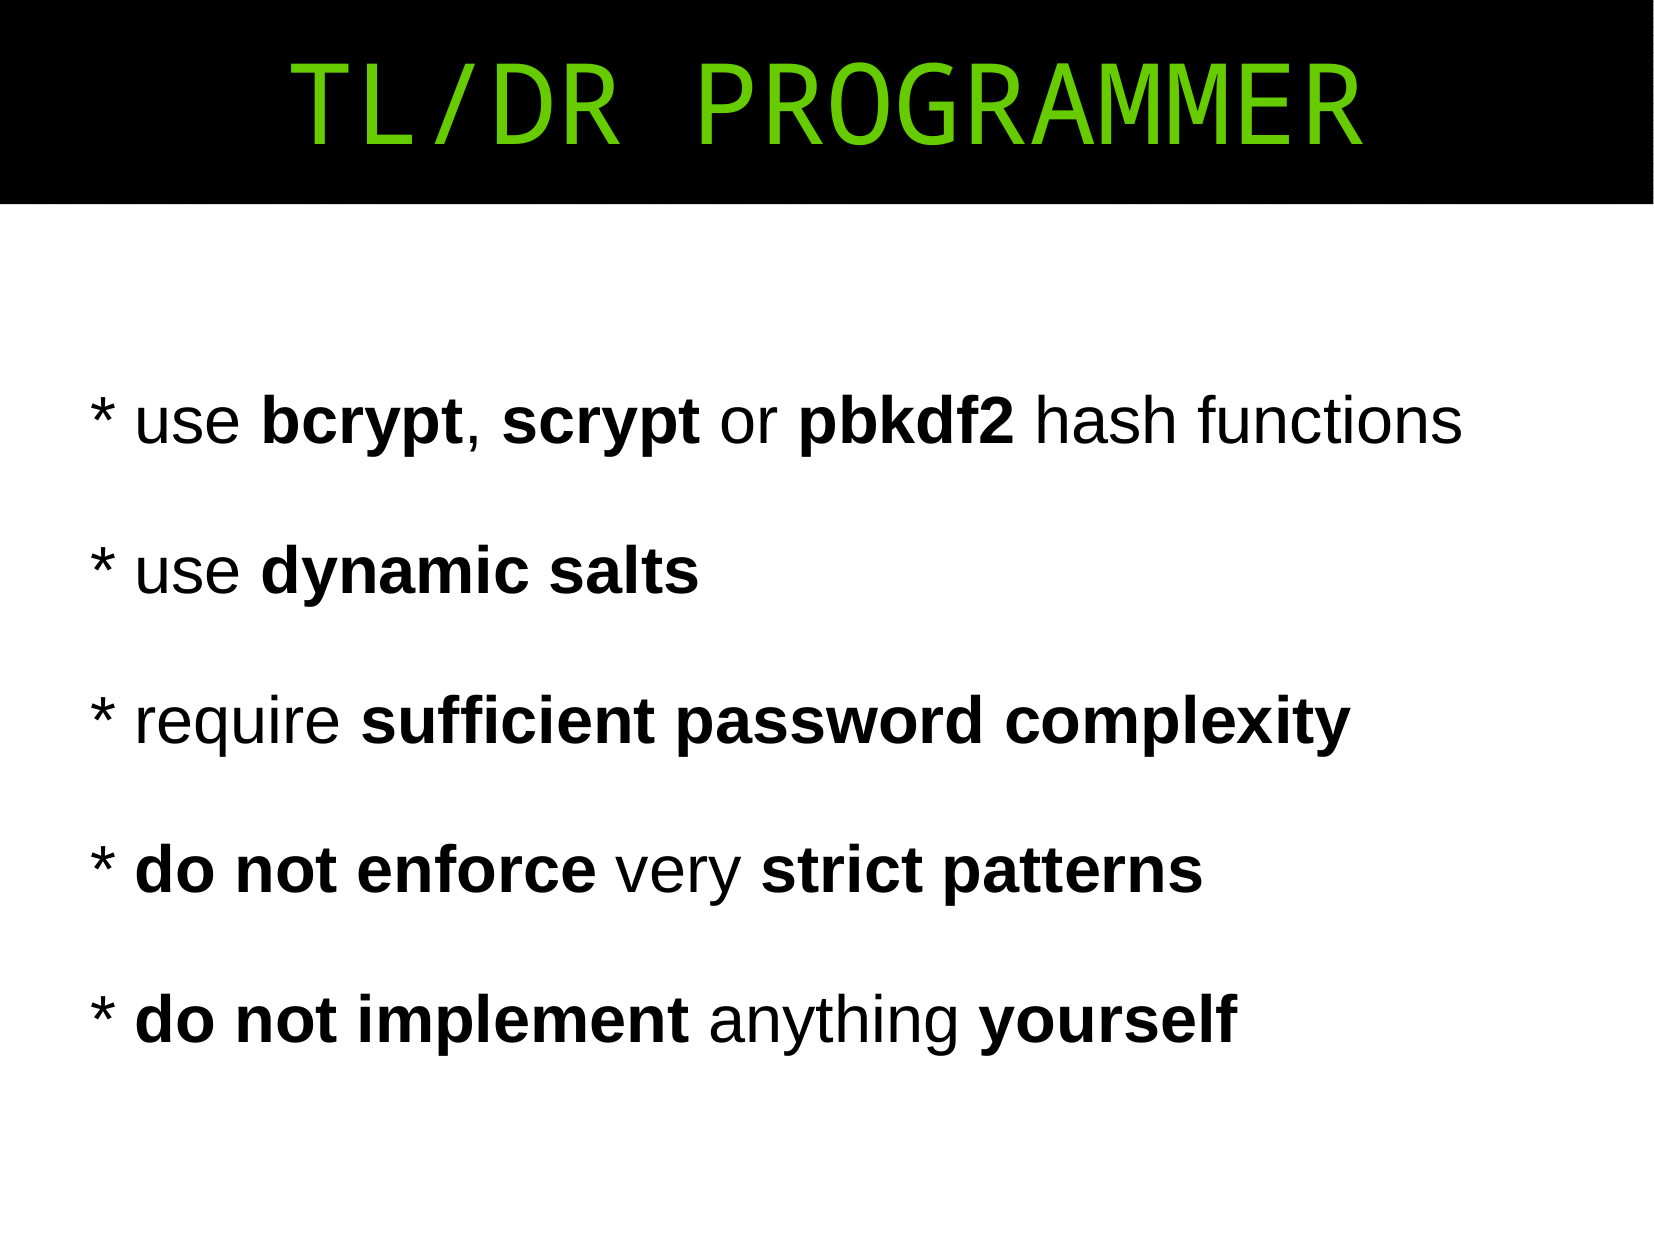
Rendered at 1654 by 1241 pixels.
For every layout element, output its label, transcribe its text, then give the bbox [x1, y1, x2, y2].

subtitle * use bcrypt, scrypt or pbkdf2 hash functions * use dynamic salts * require sufficient password complexity * do not enforce very strict patterns * do not implement anything yourself [90, 300, 1561, 1141]
title TL/DR PROGRAMMER [0, 0, 1654, 205]
